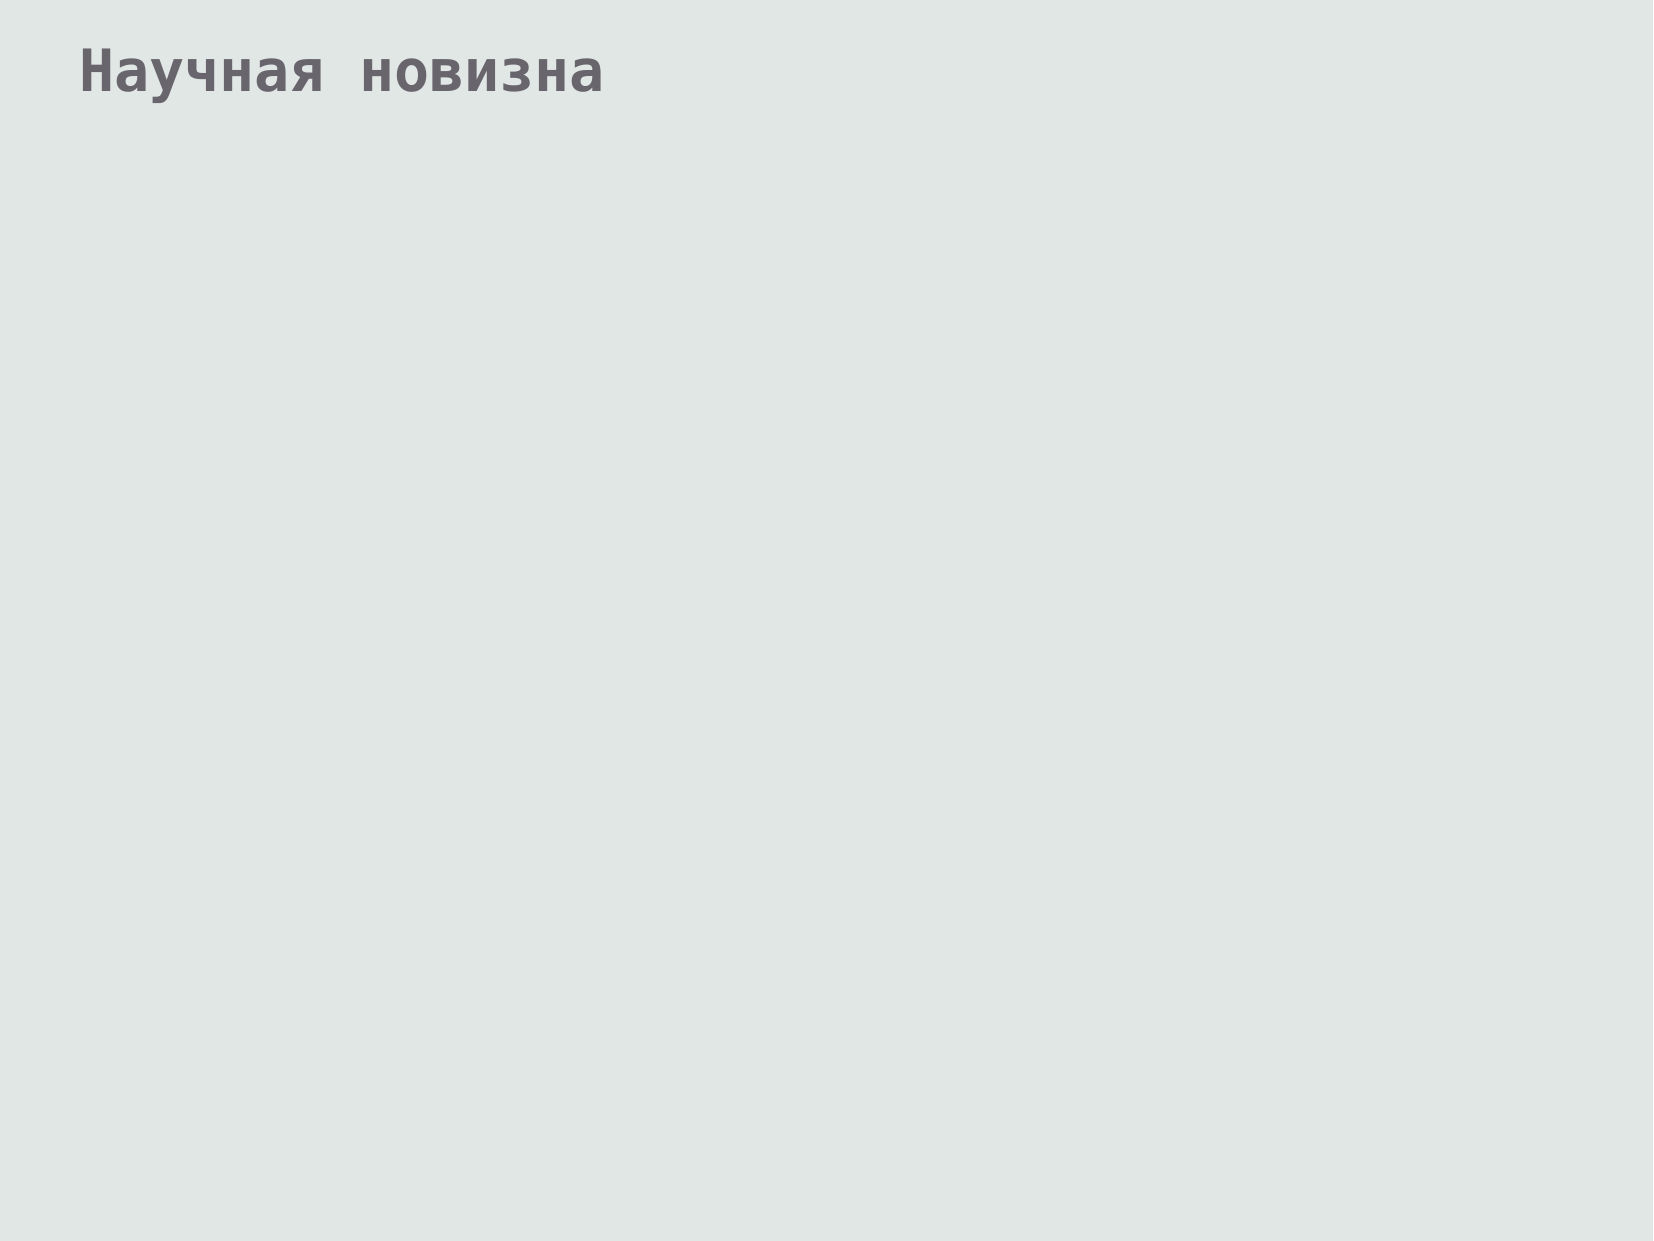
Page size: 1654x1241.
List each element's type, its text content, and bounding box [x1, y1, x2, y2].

text_box Научная новизна [65, 30, 1291, 113]
